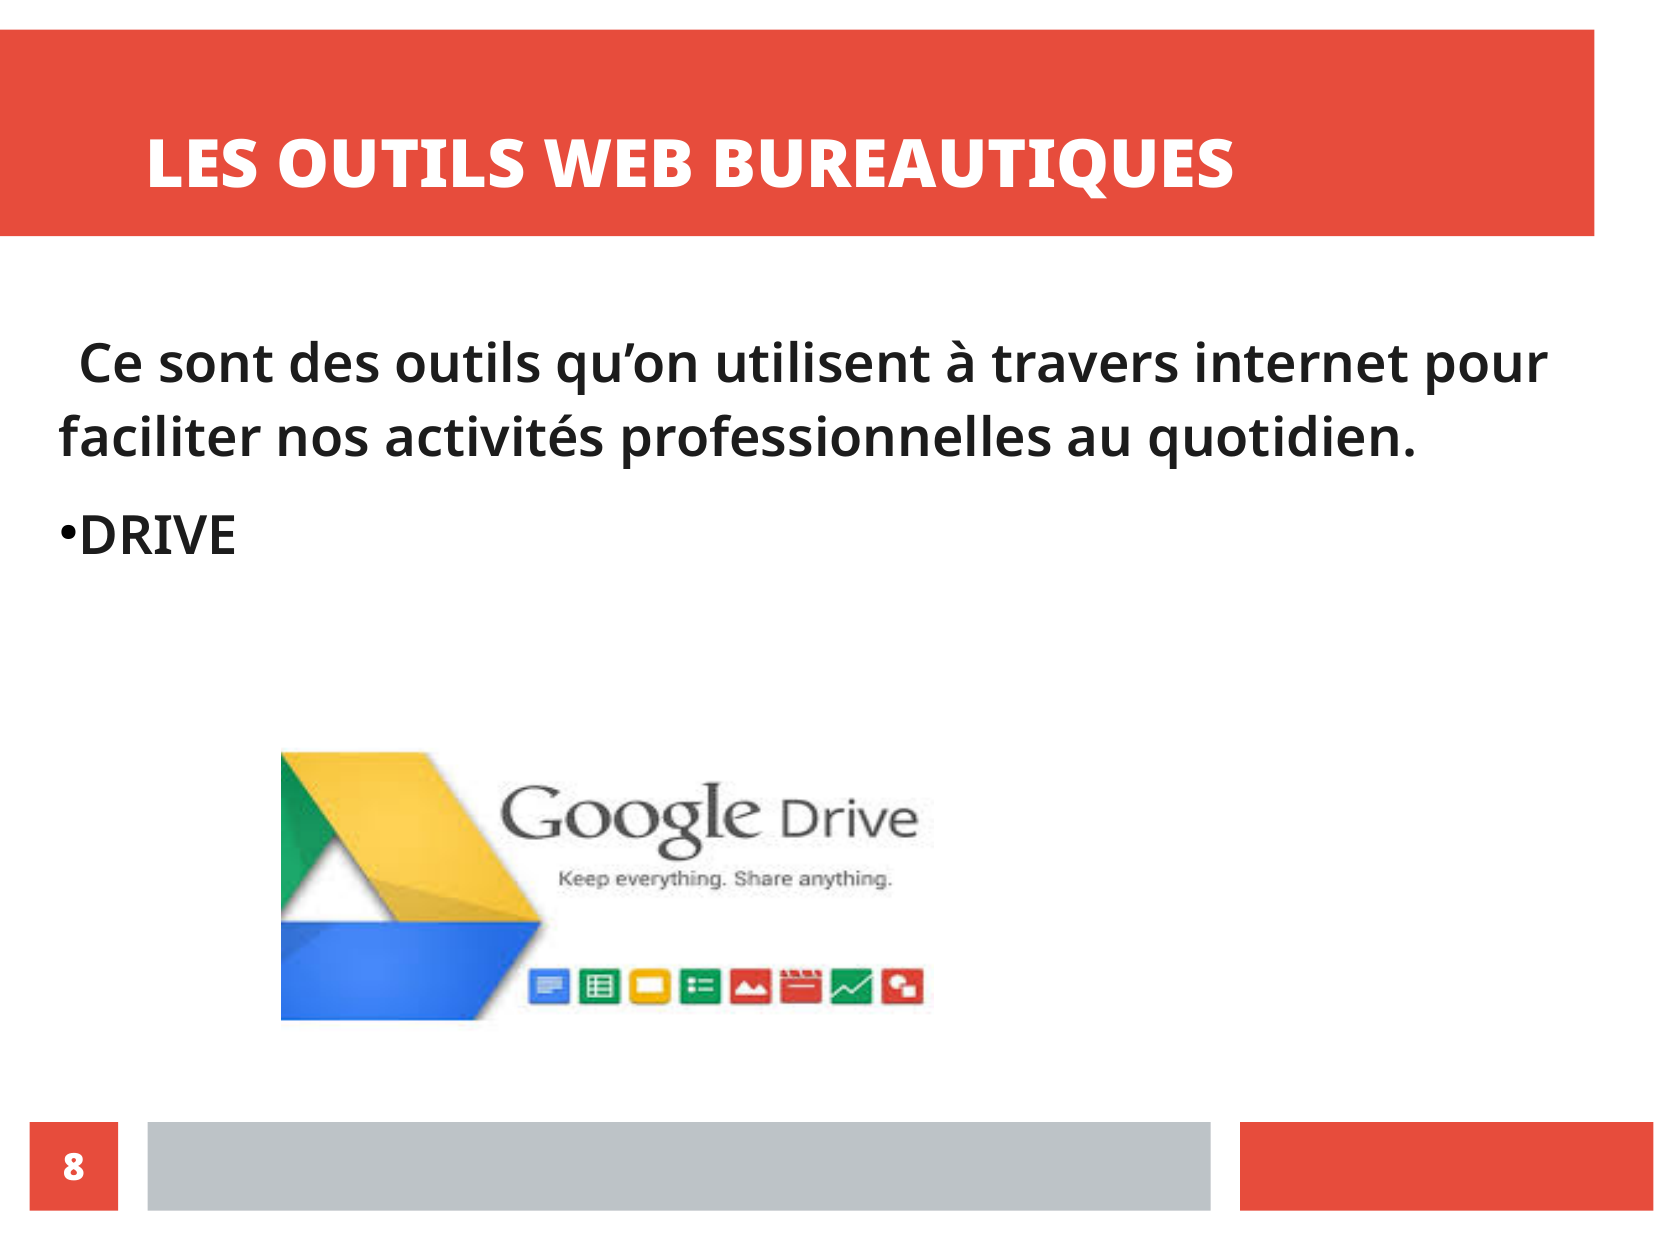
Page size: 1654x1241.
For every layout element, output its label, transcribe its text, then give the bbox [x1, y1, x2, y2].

list Ce sont des outils qu’on utilisent à travers internet pour faciliter nos activités professionnelles au quotidien. DRIVE [59, 324, 1565, 1093]
picture [281, 682, 934, 1079]
title LES OUTILS WEB BUREAUTIQUES [59, 59, 1595, 207]
